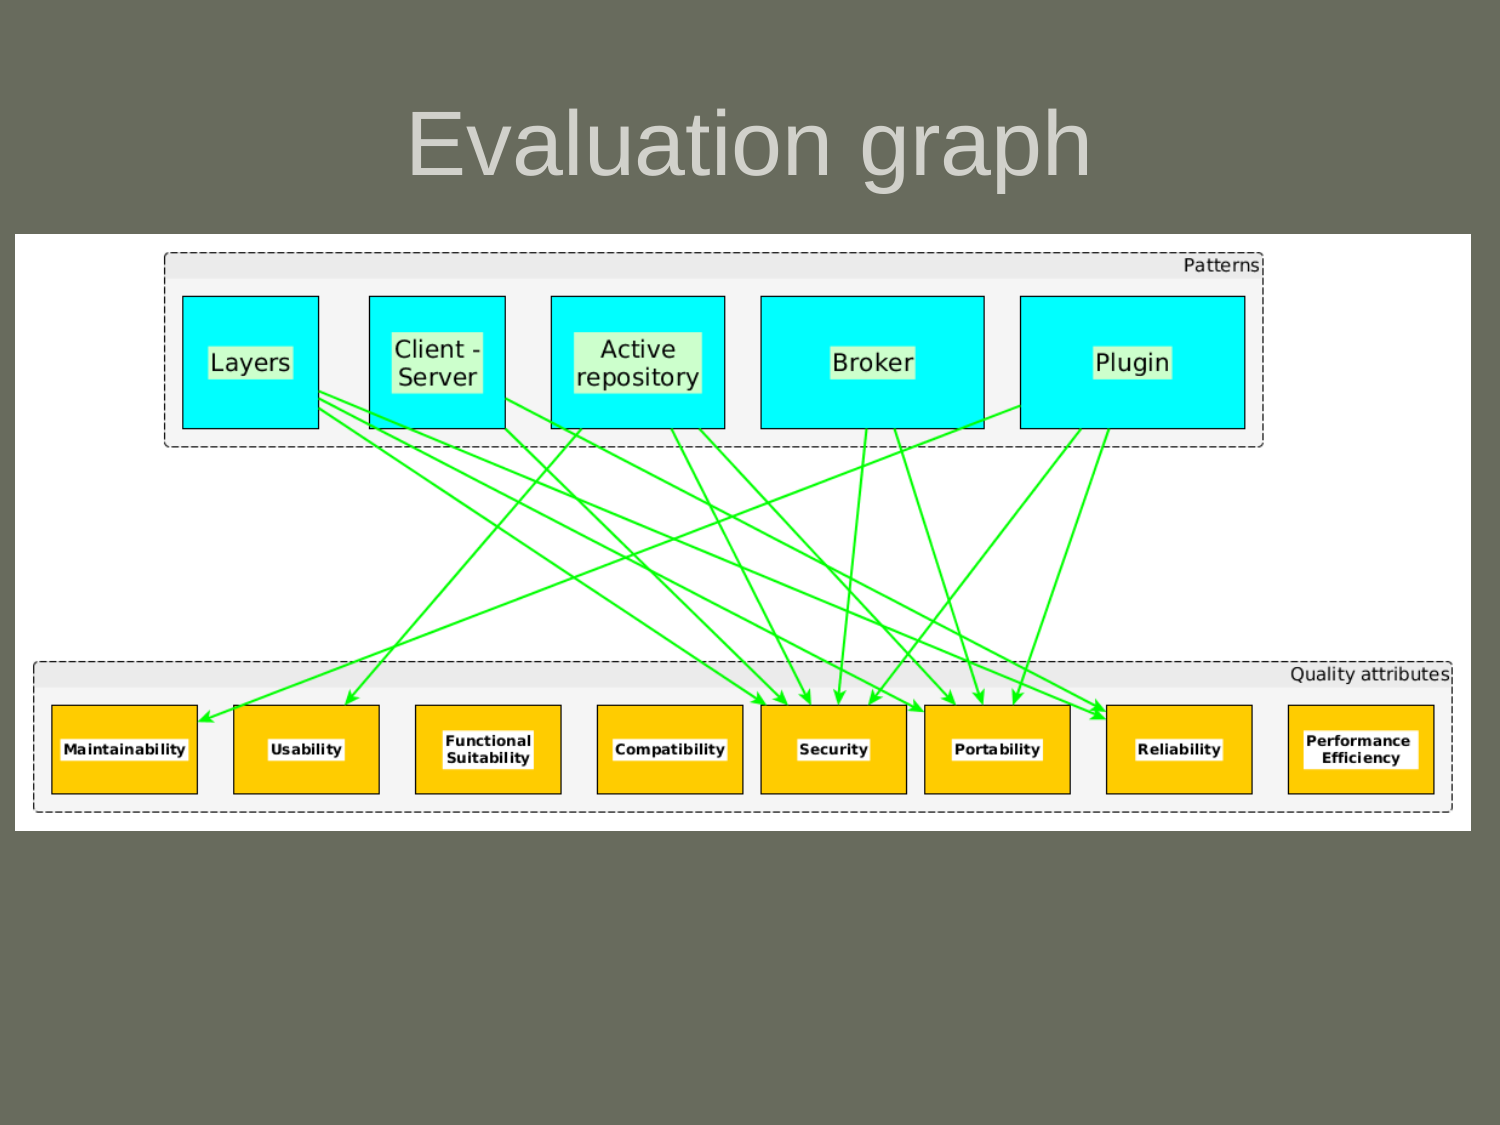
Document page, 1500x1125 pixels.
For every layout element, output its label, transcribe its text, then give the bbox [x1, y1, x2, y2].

title Evaluation graph [75, 45, 1426, 233]
picture [15, 234, 1471, 831]
